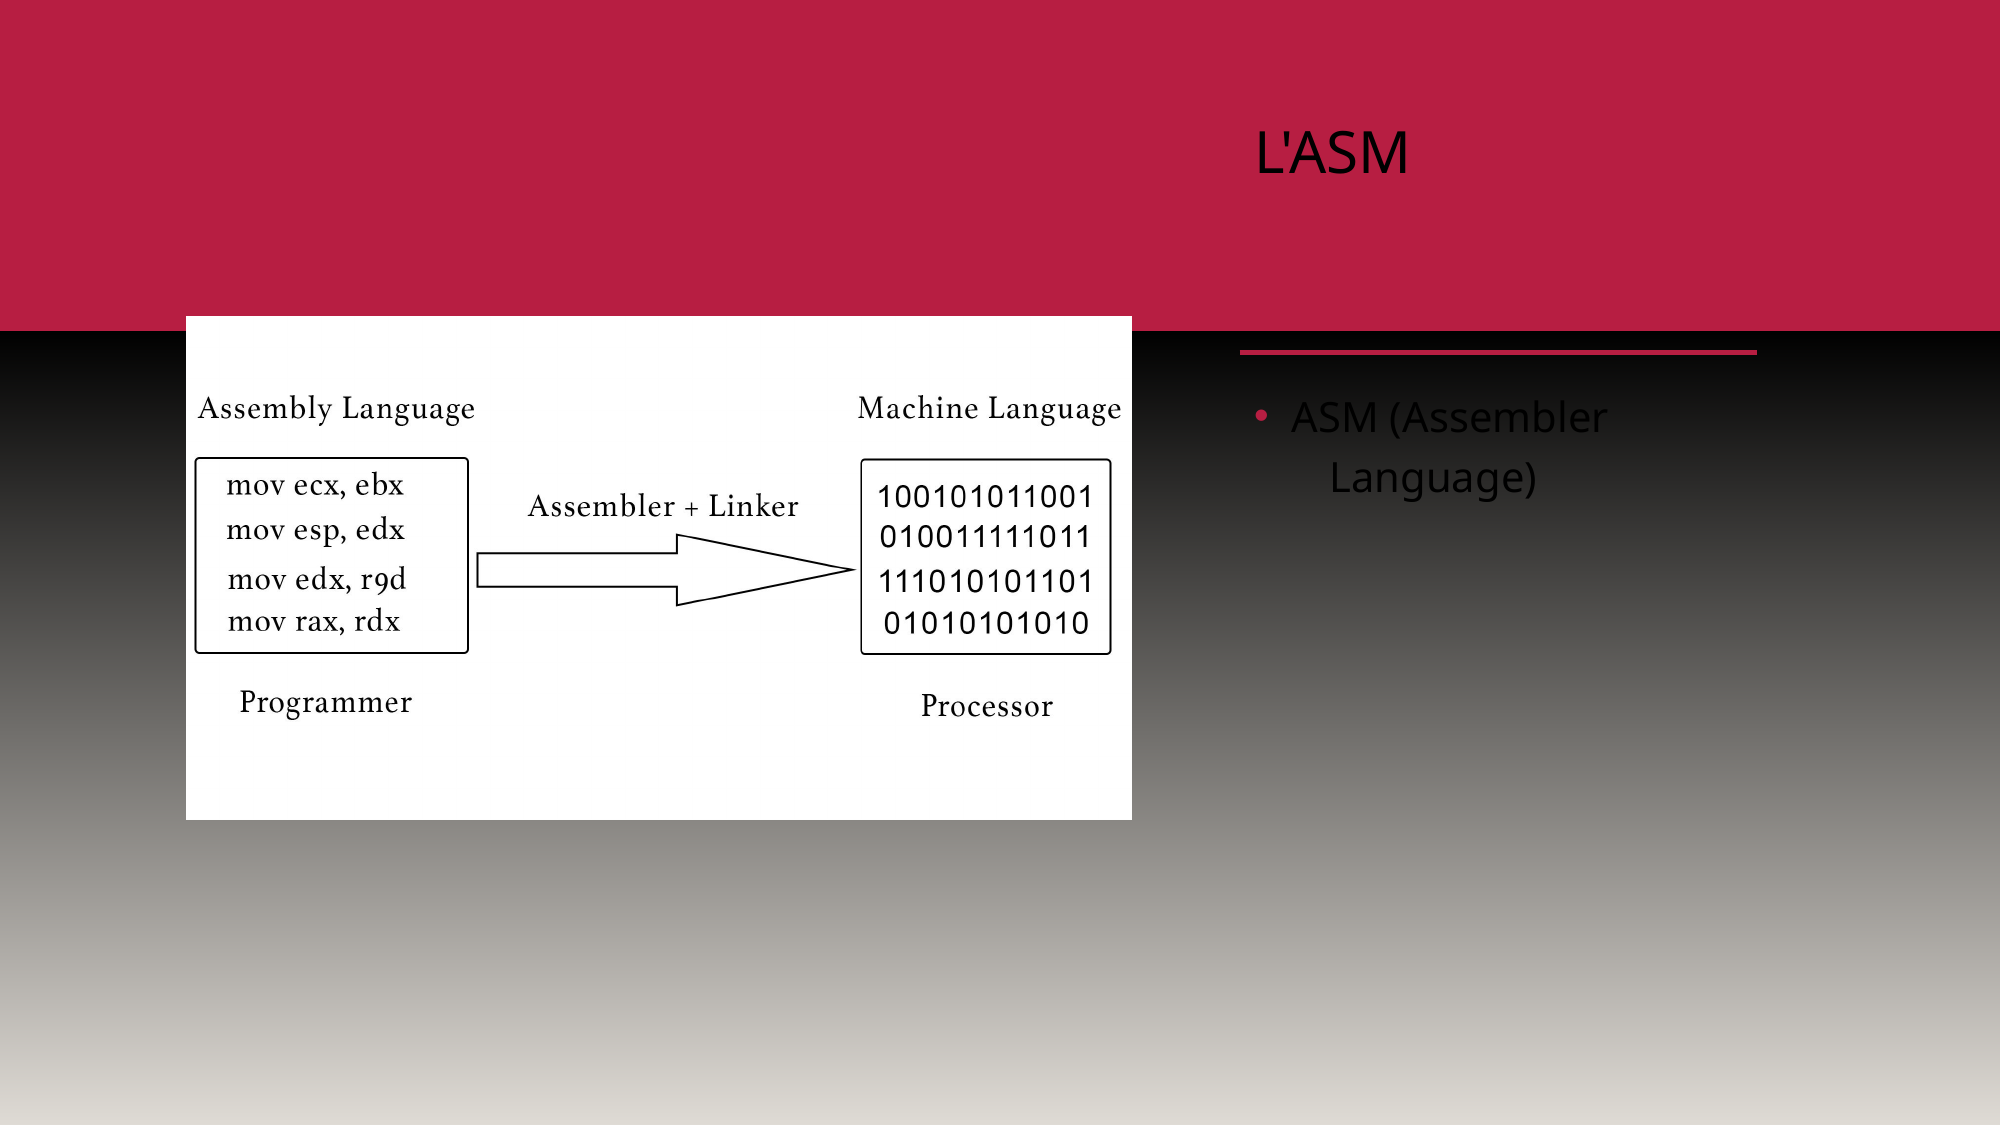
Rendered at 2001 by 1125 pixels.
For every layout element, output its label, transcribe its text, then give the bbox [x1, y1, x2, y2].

title L'ASM [1239, 116, 1758, 332]
list ASM (Assembler Language) [1239, 372, 1758, 1020]
picture [186, 316, 1132, 820]
text_box [0, 0, 2000, 1125]
